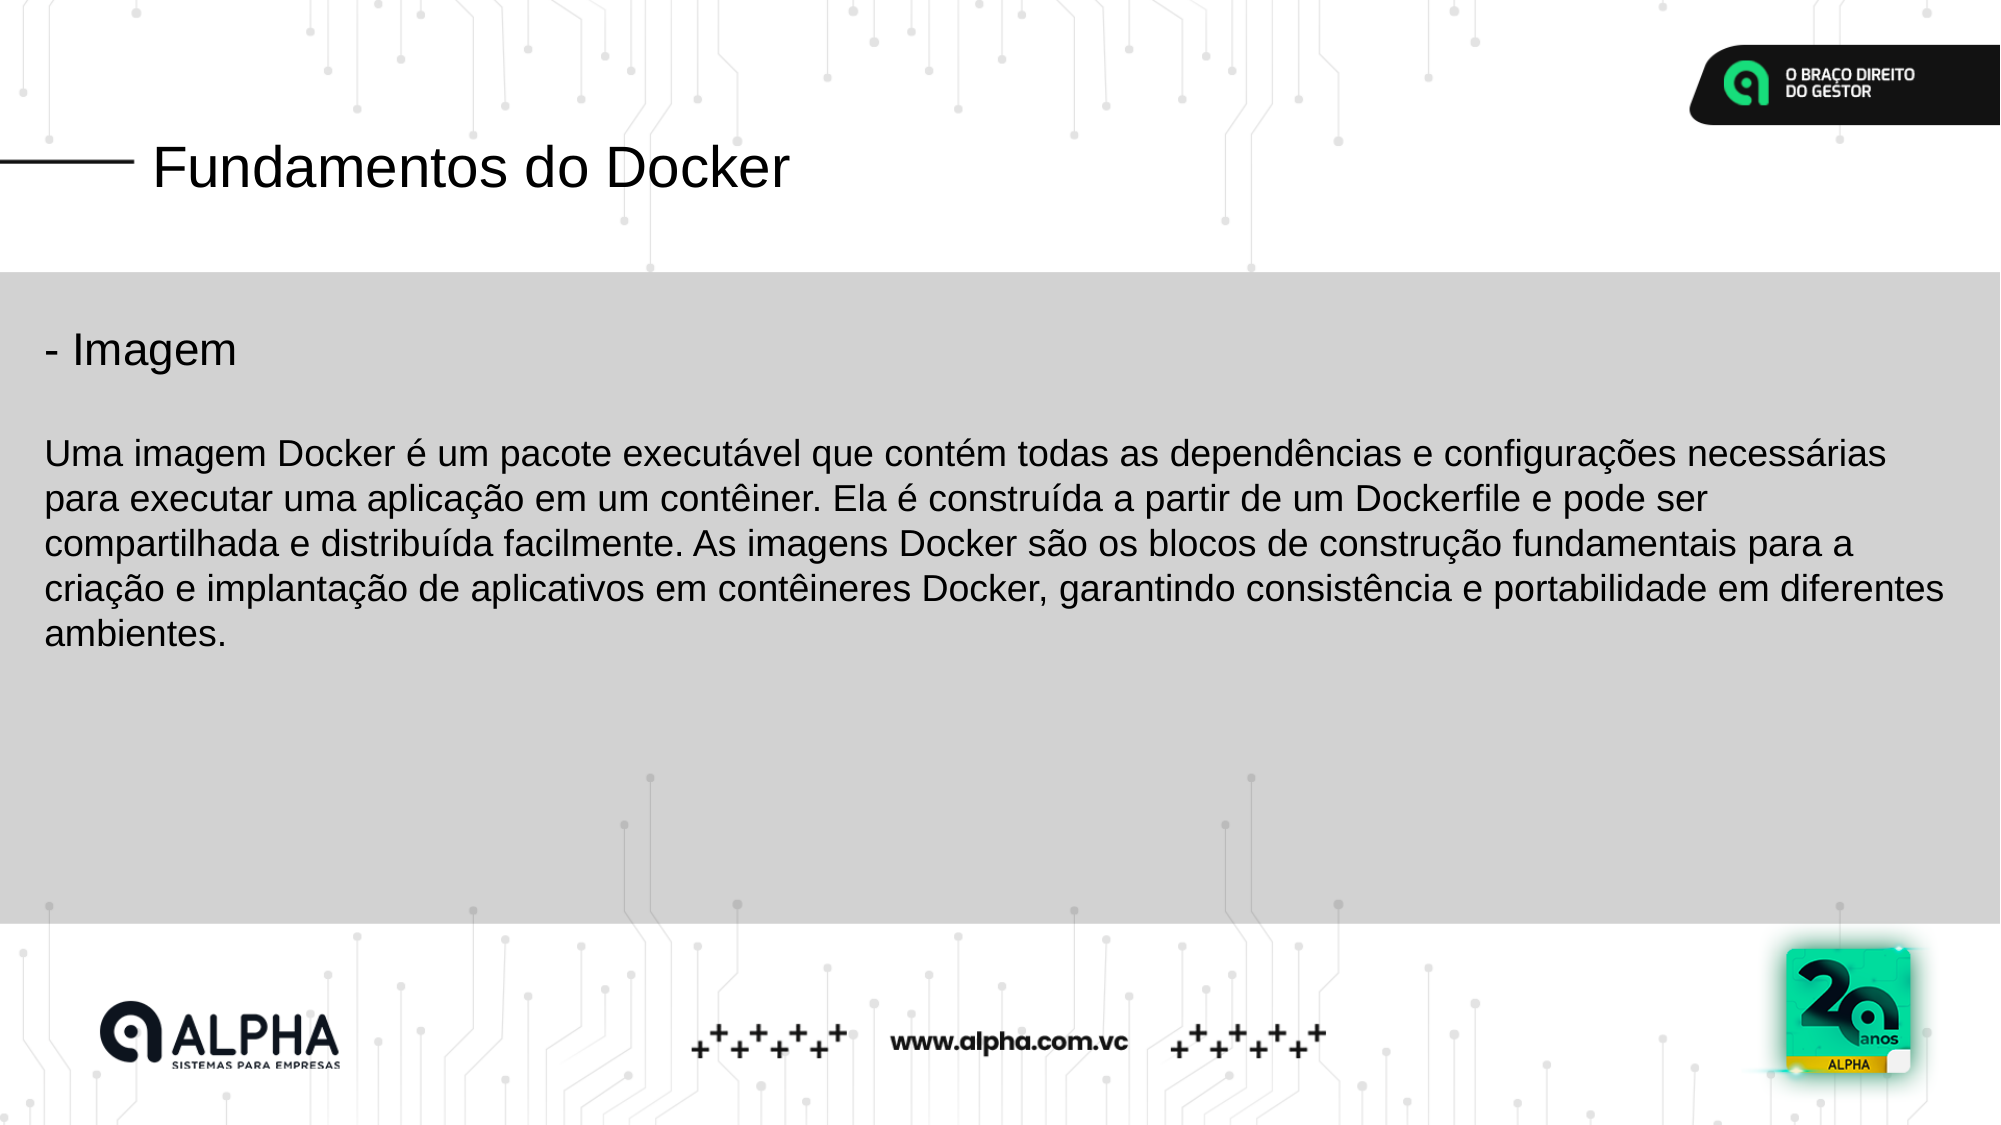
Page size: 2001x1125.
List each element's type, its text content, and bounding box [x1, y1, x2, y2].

text_box - Imagem Uma imagem Docker é um pacote executável que contém todas as dependências e configurações necessárias para executar uma aplicação em um contêiner. Ela é construída a partir de um Dockerfile e pode ser compartilhada e distribuída facilmente. As imagens Docker são os blocos de construção fundamentais para a criação e implantação de aplicativos em contêineres Docker, garantindo consistência e portabilidade em diferentes ambientes. [29, 311, 1969, 532]
text_box Fundamentos do Docker [137, 59, 1862, 277]
picture [0, 0, 2000, 1125]
